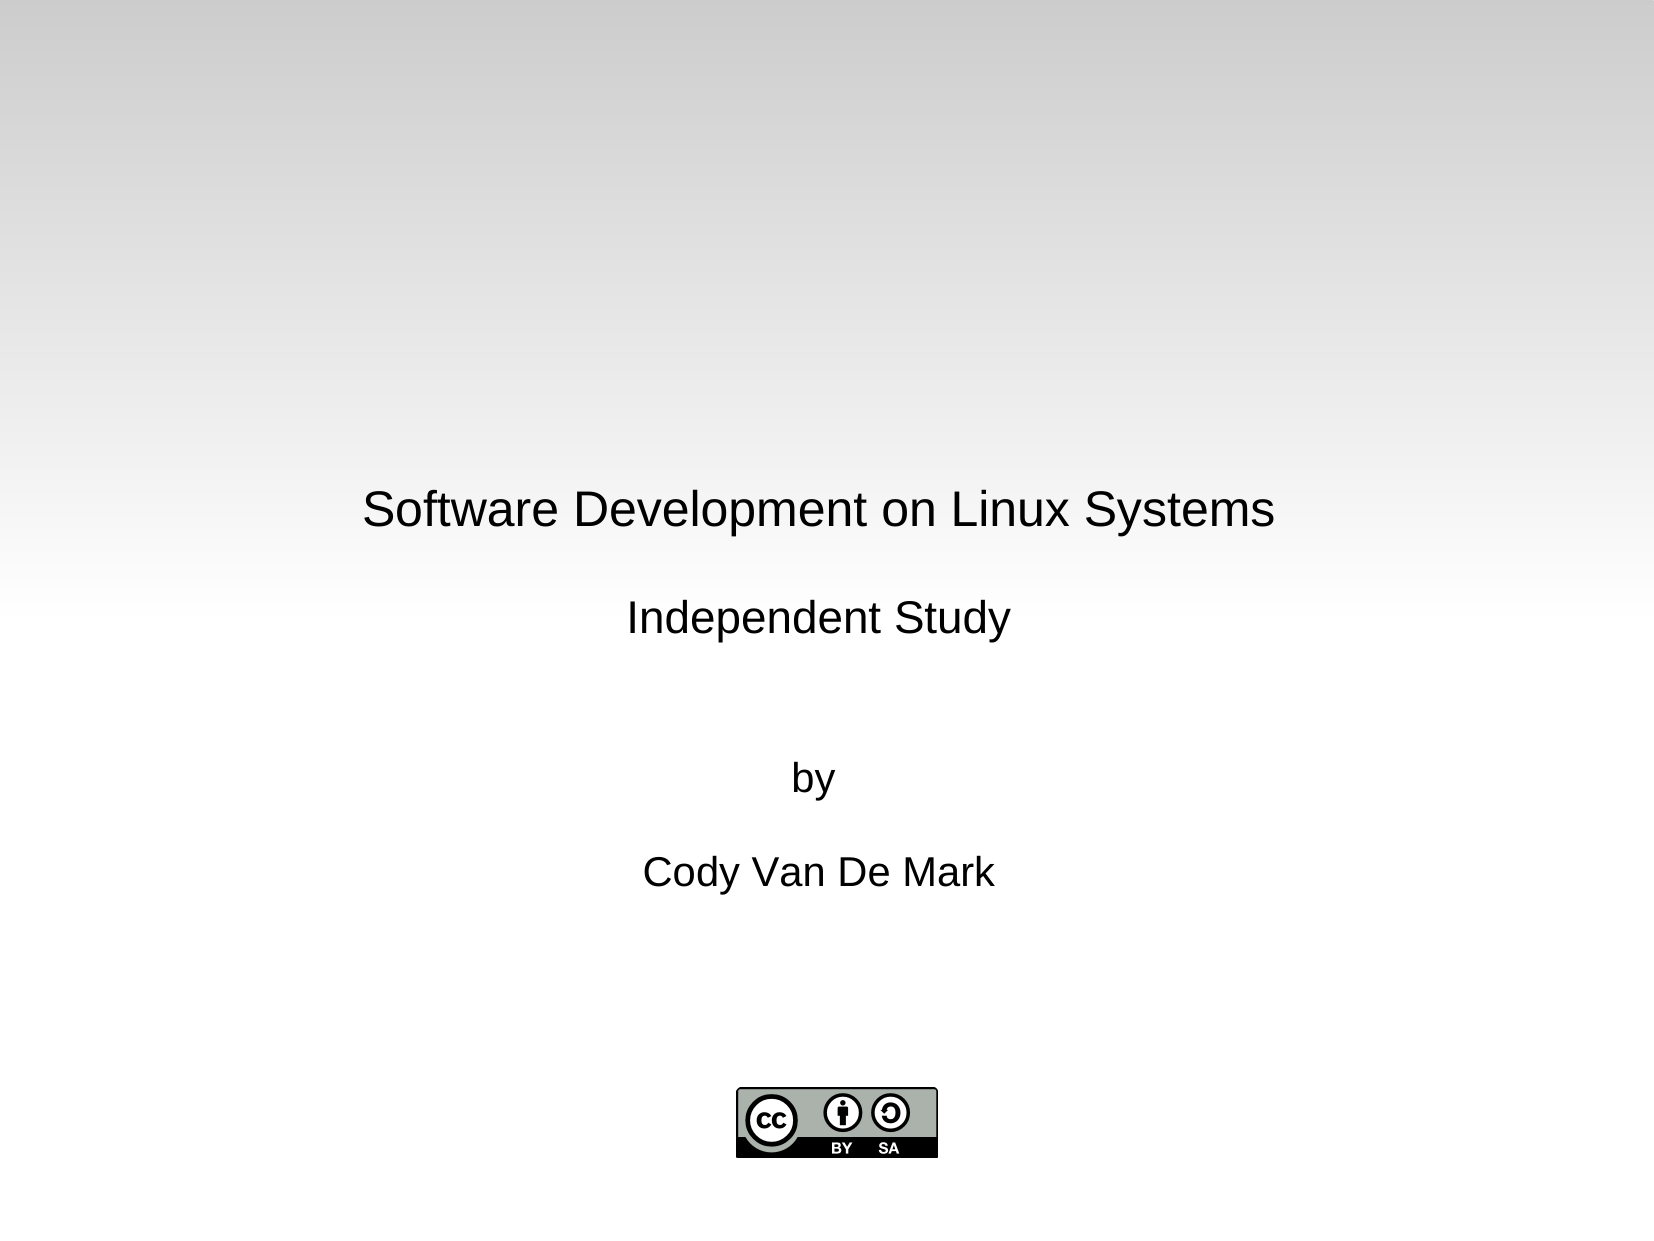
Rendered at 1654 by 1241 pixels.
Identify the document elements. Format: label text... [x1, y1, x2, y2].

subtitle Software Development on Linux Systems Independent Study by Cody Van De Mark [74, 134, 1564, 954]
picture [736, 1087, 938, 1158]
